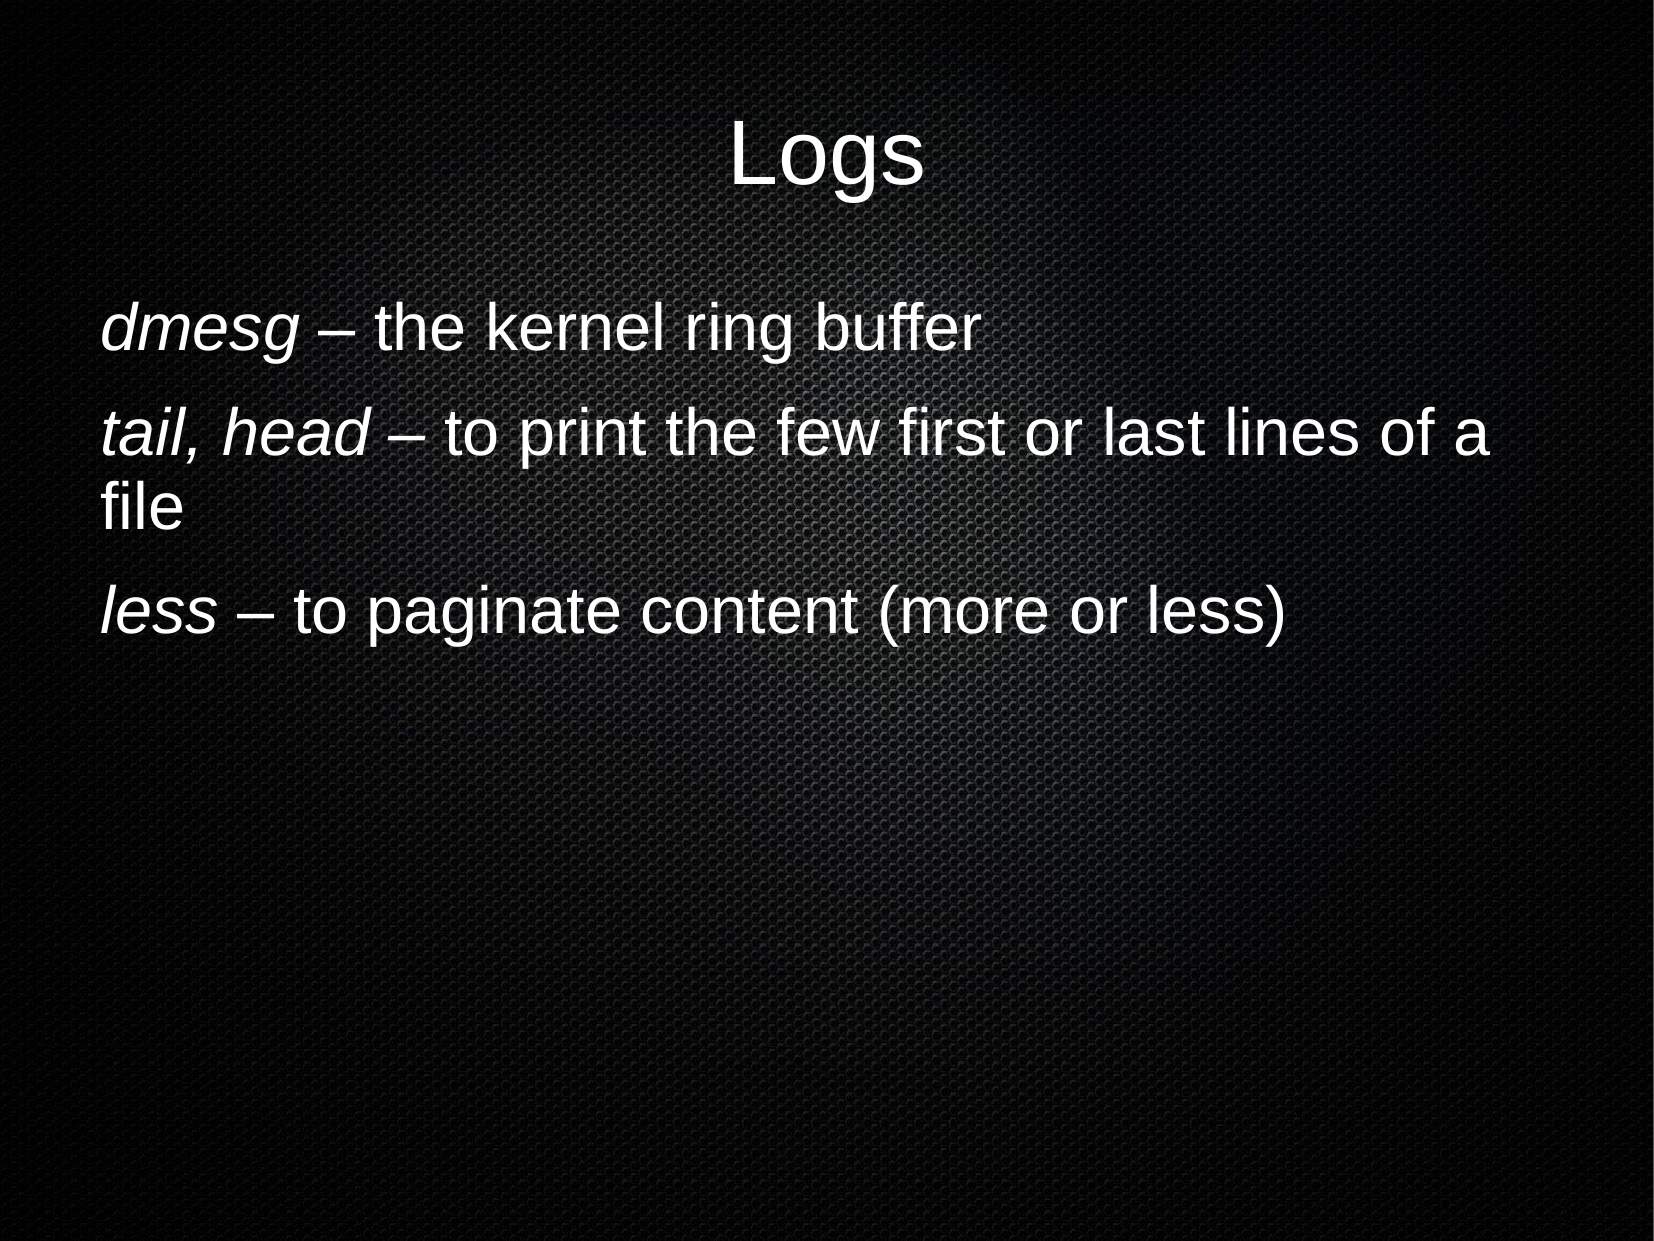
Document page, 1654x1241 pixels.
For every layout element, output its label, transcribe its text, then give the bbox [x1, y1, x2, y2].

picture [0, 0, 1654, 1241]
list dmesg – the kernel ring buffer tail, head – to print the few first or last lines of a file less – to paginate content (more or less) [82, 290, 1571, 1010]
title Logs [82, 49, 1571, 257]
